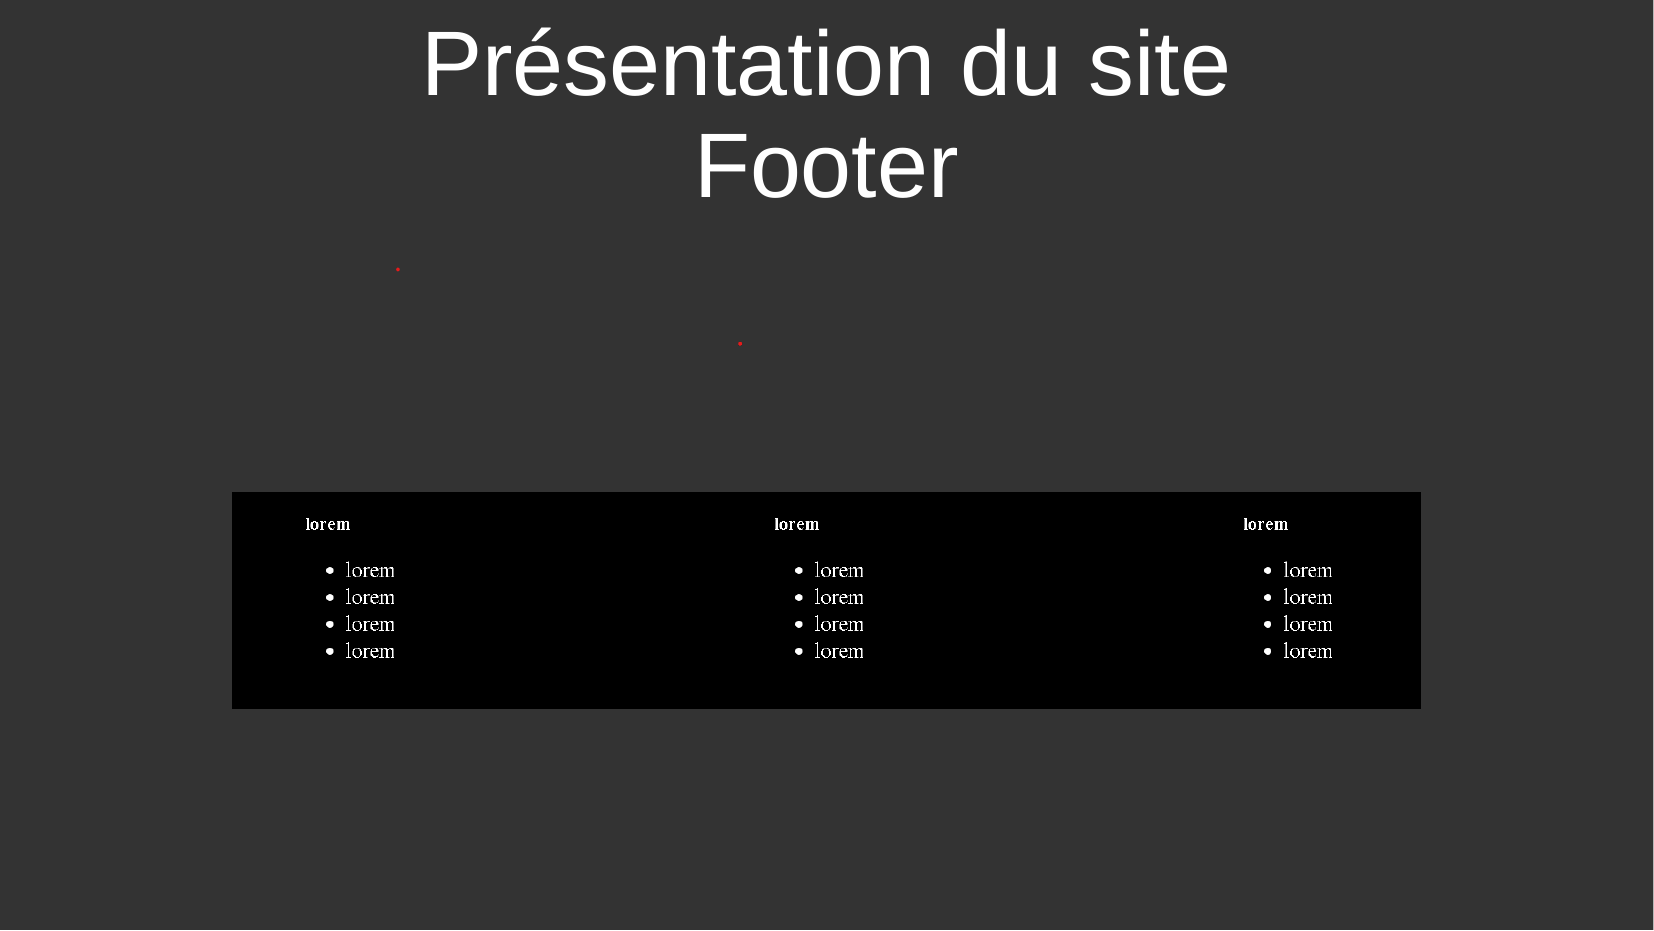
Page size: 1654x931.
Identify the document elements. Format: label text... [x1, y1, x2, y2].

picture [232, 266, 1421, 709]
title Présentation du site Footer [82, 12, 1571, 218]
